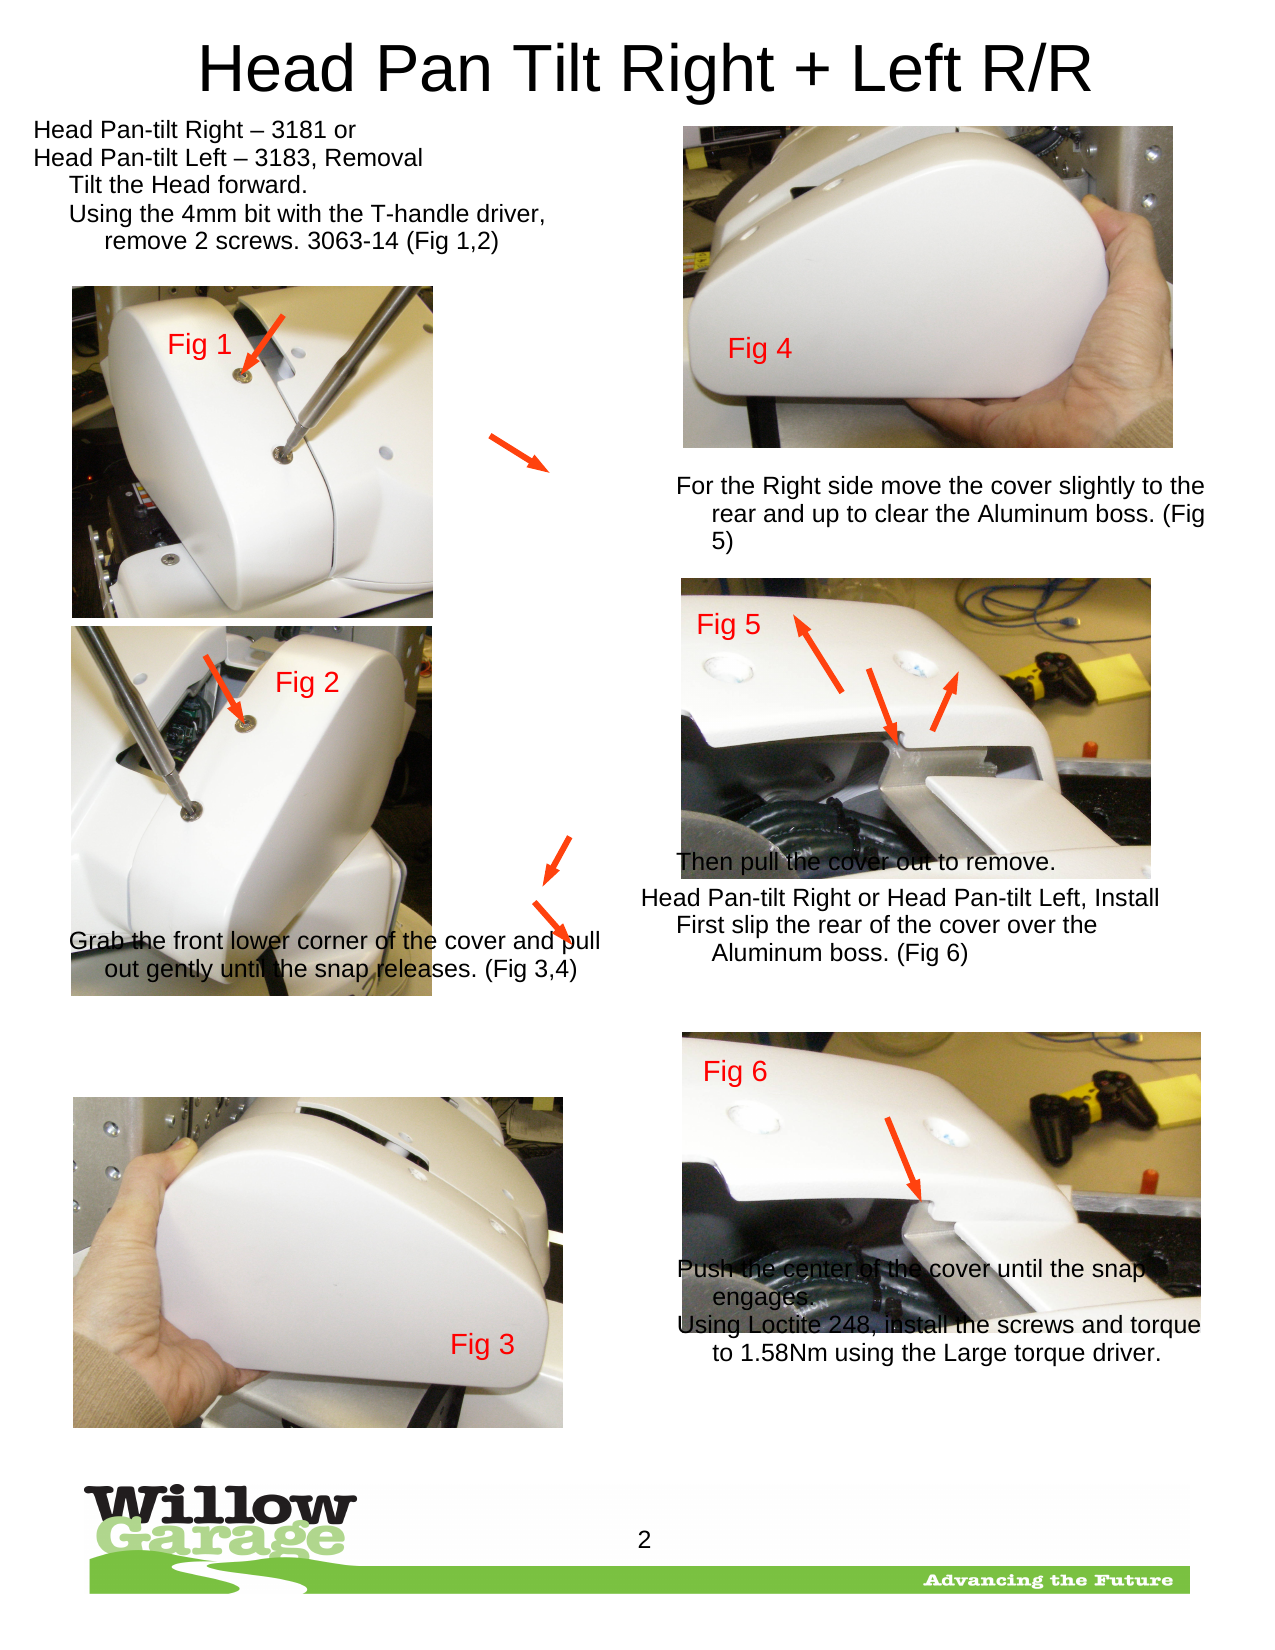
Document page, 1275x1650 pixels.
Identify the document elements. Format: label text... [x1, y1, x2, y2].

list Head Pan-tilt Right – 3181 or Head Pan-tilt Left – 3183, Removal Tilt the Head forward. Using the 4mm bit with the T-handle driver, remove 2 screws. 3063-14 (Fig 1,2) Grab the front lower corner of the cover and pull out gently until the snap releases. (Fig 3,4) [33, 115, 627, 1084]
title Head Pan Tilt Right + Left R/R [94, 16, 1200, 120]
text_box Fig 3 [435, 1320, 531, 1373]
text_box Fig 1 [152, 320, 248, 372]
picture [73, 1097, 563, 1428]
picture [84, 1484, 640, 1594]
picture [683, 126, 1173, 449]
text_box Fig 6 [688, 1047, 786, 1099]
list For the Right side move the cover slightly to the rear and up to clear the Aluminum boss. (Fig 5) Then pull the cover out to remove. Head Pan-tilt Right or Head Pan-tilt Left, Install First slip the rear of the cover over the Aluminum boss. (Fig 6) Push the center of the cover until the snap engages. Using Loctite 248, install the screws and torque to 1.58Nm using the Large torque driver. [640, 471, 1212, 1650]
text_box Fig 2 [260, 658, 355, 711]
text_box Fig 4 [712, 324, 819, 376]
text_box Fig 5 [681, 600, 779, 653]
